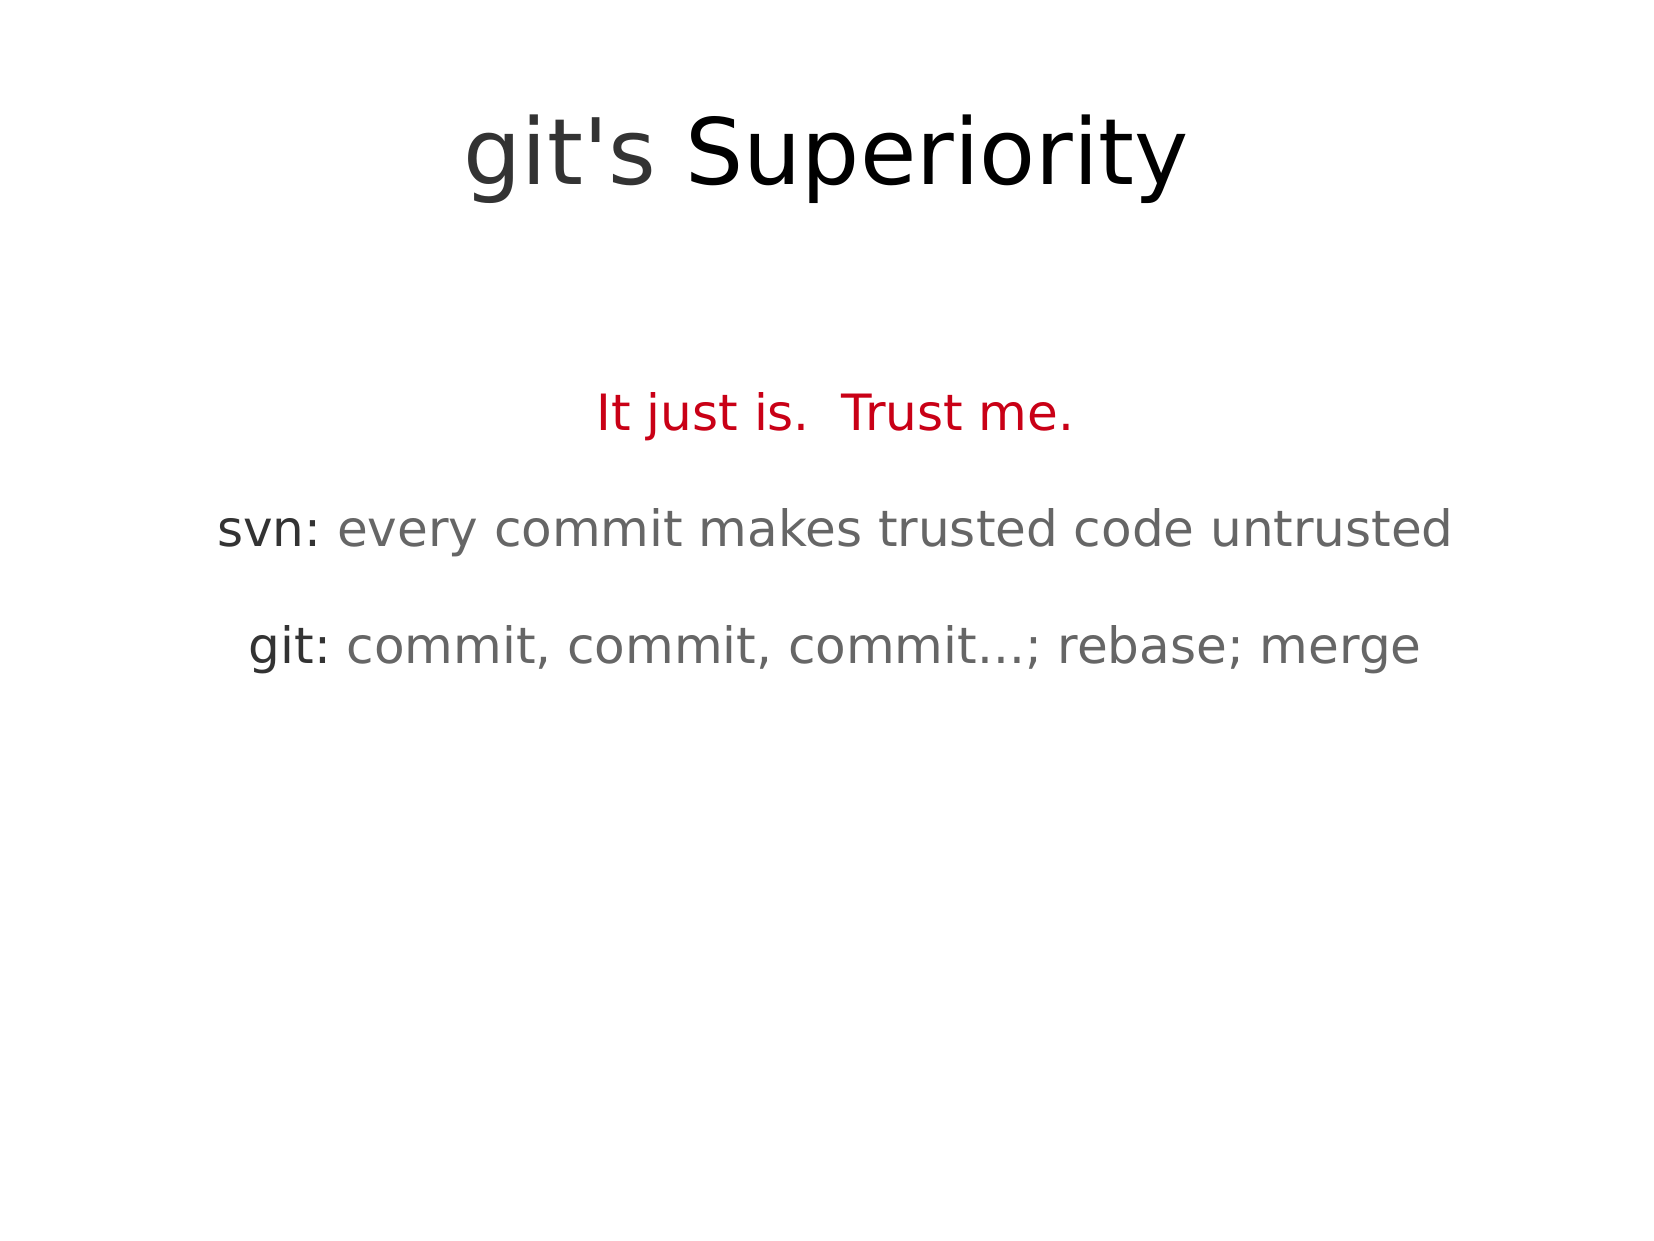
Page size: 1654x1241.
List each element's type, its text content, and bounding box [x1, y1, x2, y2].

subtitle It just is. Trust me. svn: every commit makes trusted code untrusted git: commit, commit, commit...; rebase; merge [82, 49, 1571, 1109]
